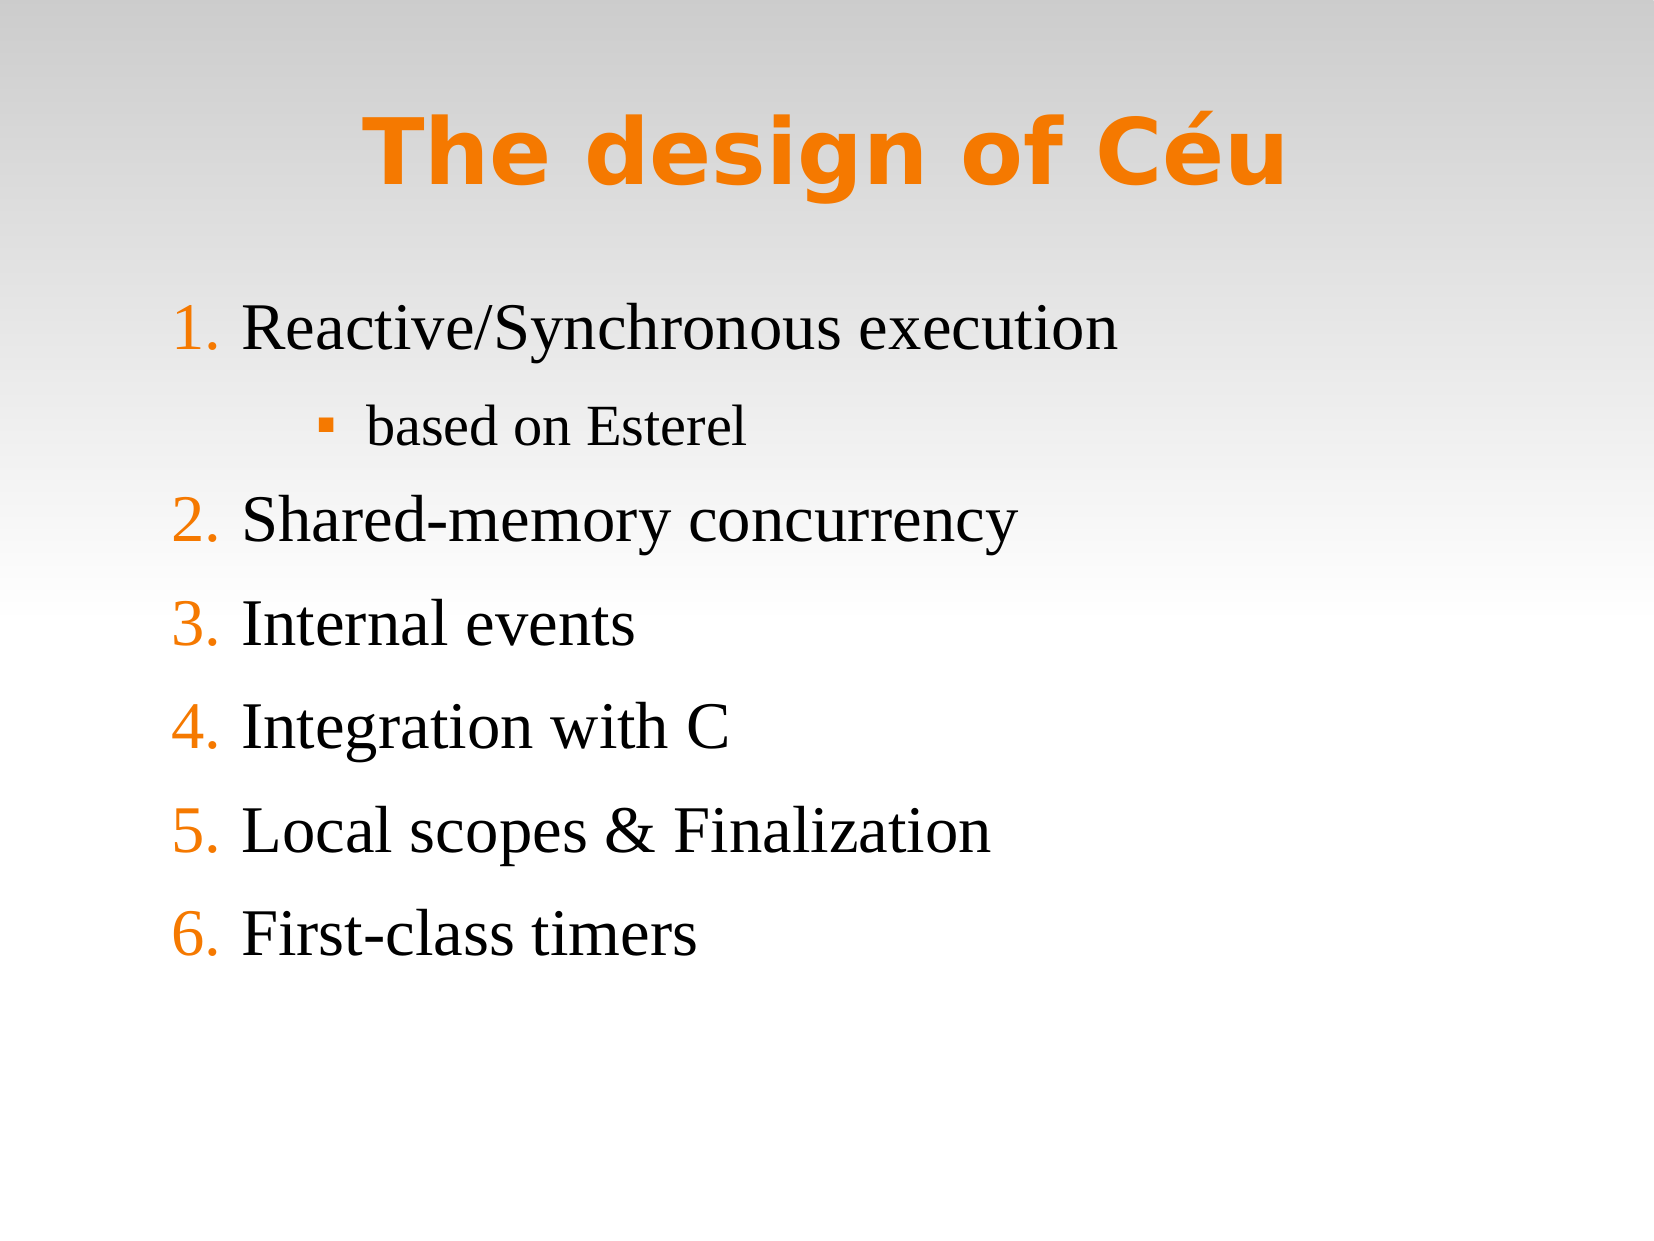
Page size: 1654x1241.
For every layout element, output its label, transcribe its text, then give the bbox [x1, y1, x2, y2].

title The design of Céu [82, 49, 1571, 257]
list Reactive/Synchronous execution based on Esterel Shared-memory concurrency Internal events Integration with C Local scopes & Finalization First-class timers [82, 290, 1571, 1109]
